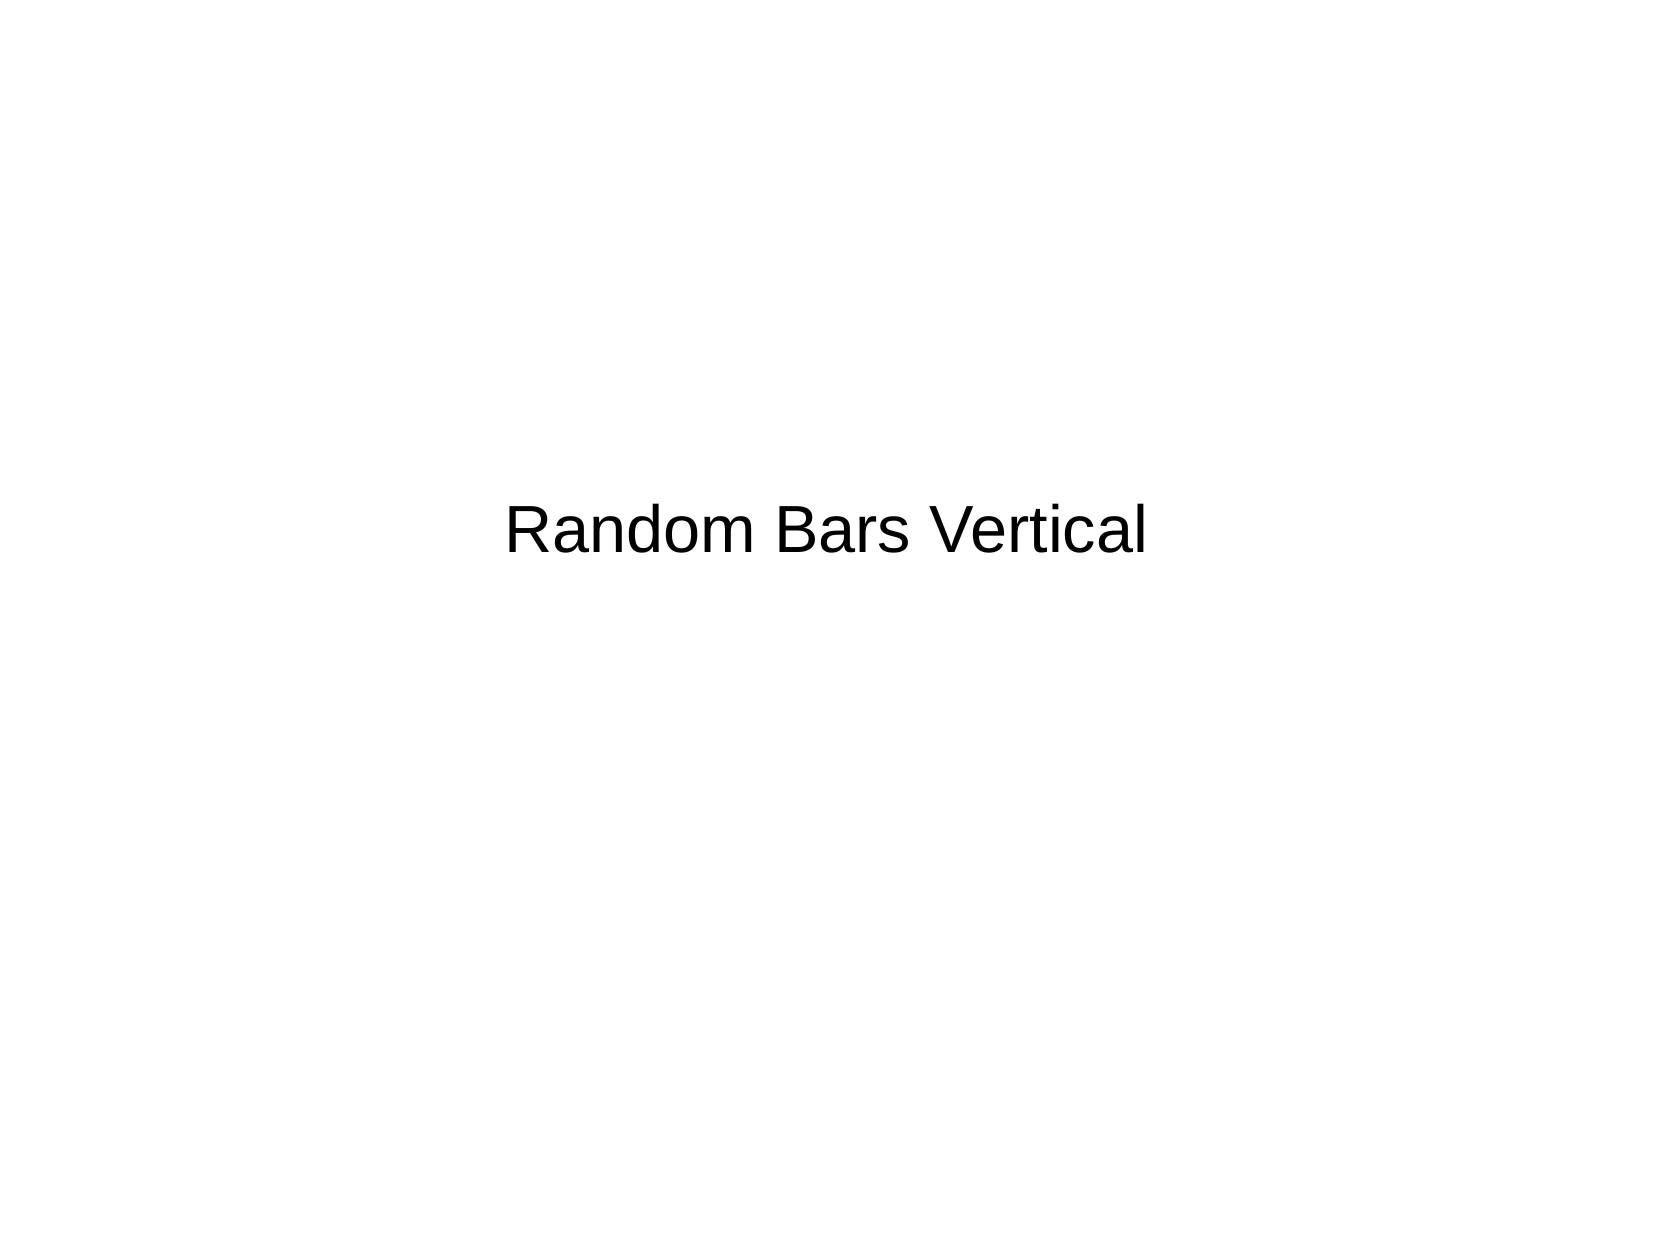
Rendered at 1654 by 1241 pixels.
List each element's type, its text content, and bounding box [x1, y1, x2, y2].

subtitle Random Bars Vertical [82, 49, 1571, 1010]
